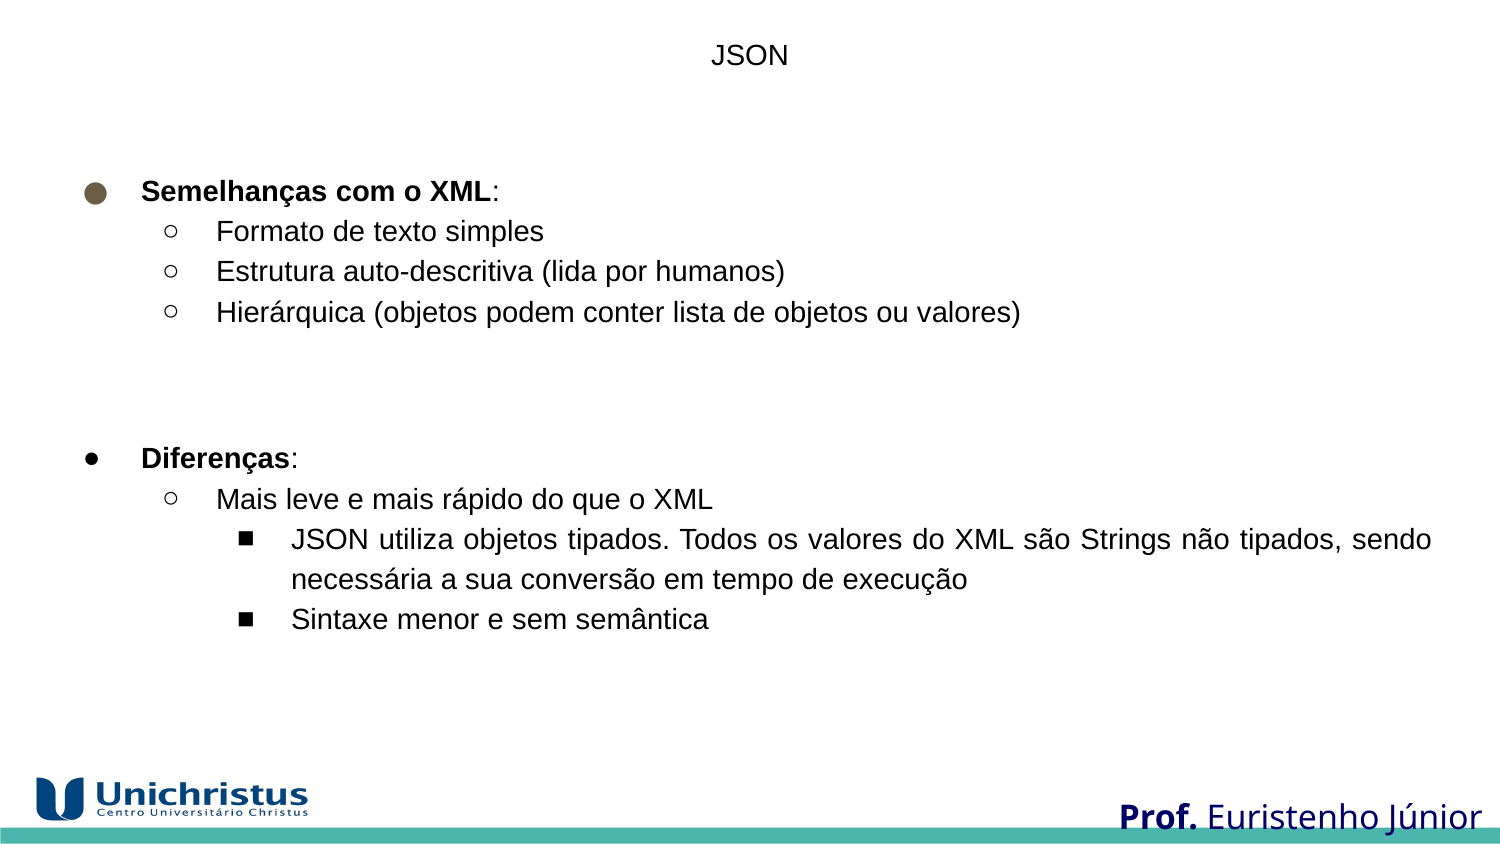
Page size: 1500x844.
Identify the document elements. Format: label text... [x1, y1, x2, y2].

list Semelhanças com o XML: Formato de texto simples Estrutura auto-descritiva (lida por humanos) Hierárquica (objetos podem conter lista de objetos ou valores) Diferenças: Mais leve e mais rápido do que o XML JSON utiliza objetos tipados. Todos os valores do XML são Strings não tipados, sendo necessária a sua conversão em tempo de execução Sintaxe menor e sem semântica [51, 152, 1449, 750]
title JSON [51, 20, 1449, 137]
picture [32, 775, 312, 822]
